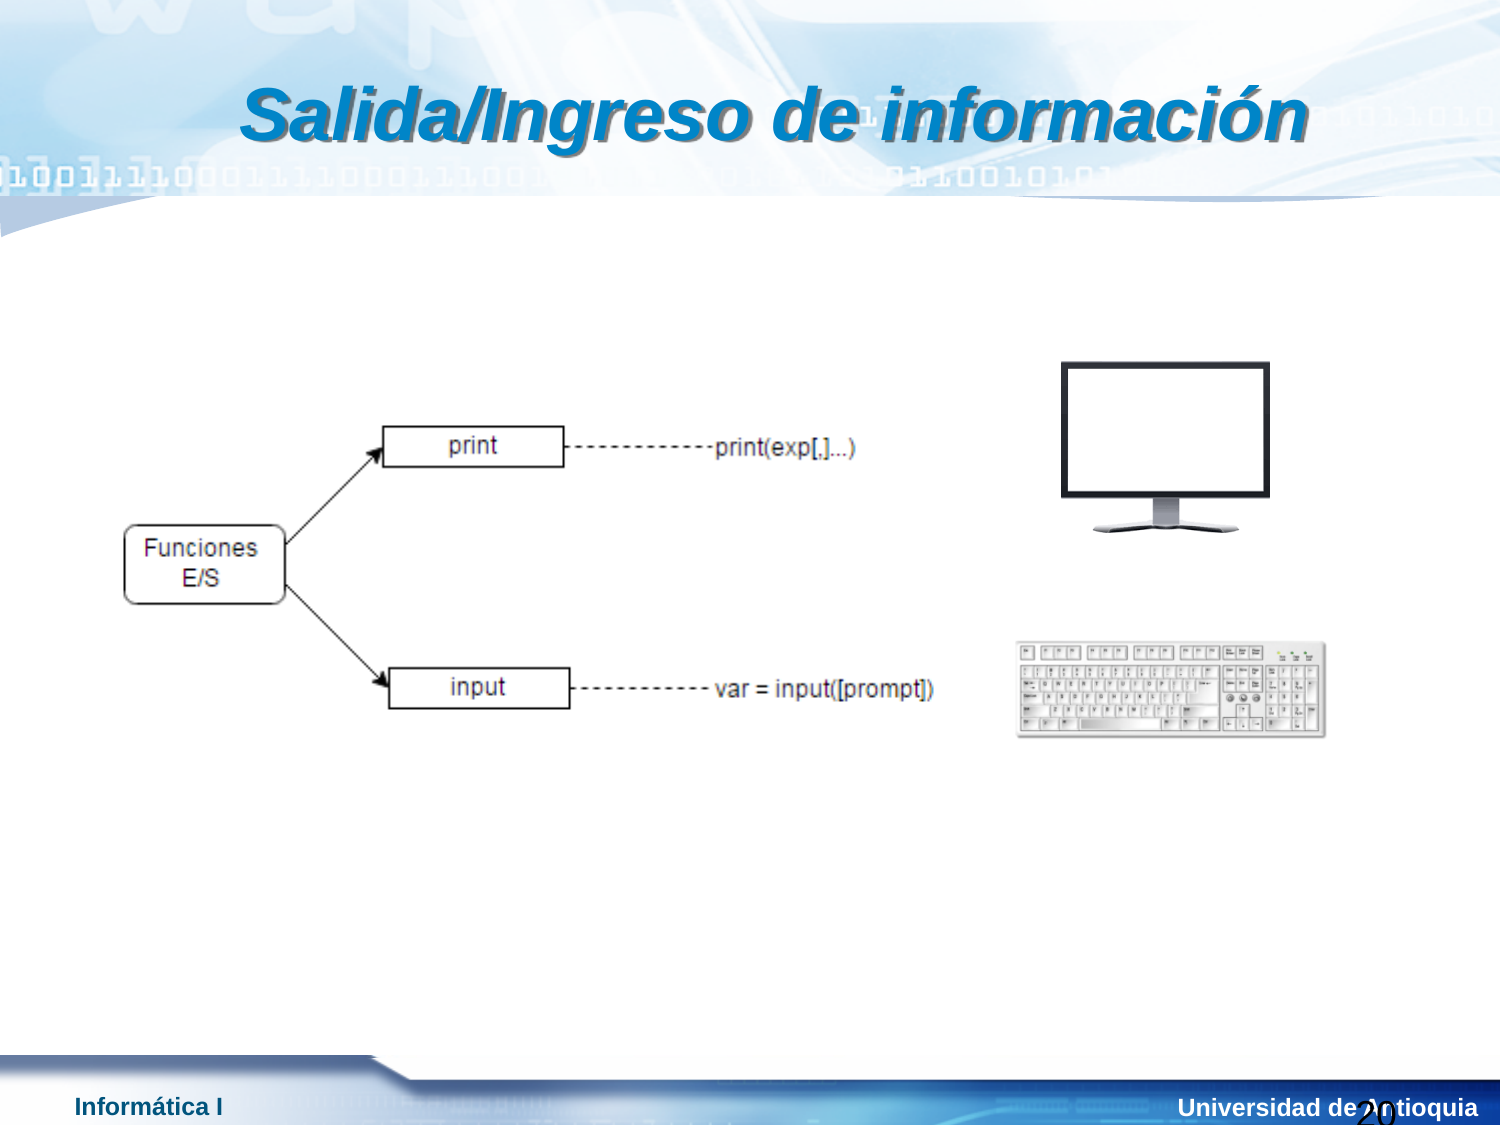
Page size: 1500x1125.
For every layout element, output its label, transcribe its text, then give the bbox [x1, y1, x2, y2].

title Salida/Ingreso de información [224, 57, 1438, 150]
picture [1061, 361, 1270, 533]
picture [1015, 640, 1329, 740]
picture [0, 1055, 1500, 1125]
picture [98, 406, 960, 724]
slide_number <número> [1340, 1082, 1500, 1125]
picture [1332, 1105, 1337, 1114]
picture [0, 0, 1500, 196]
